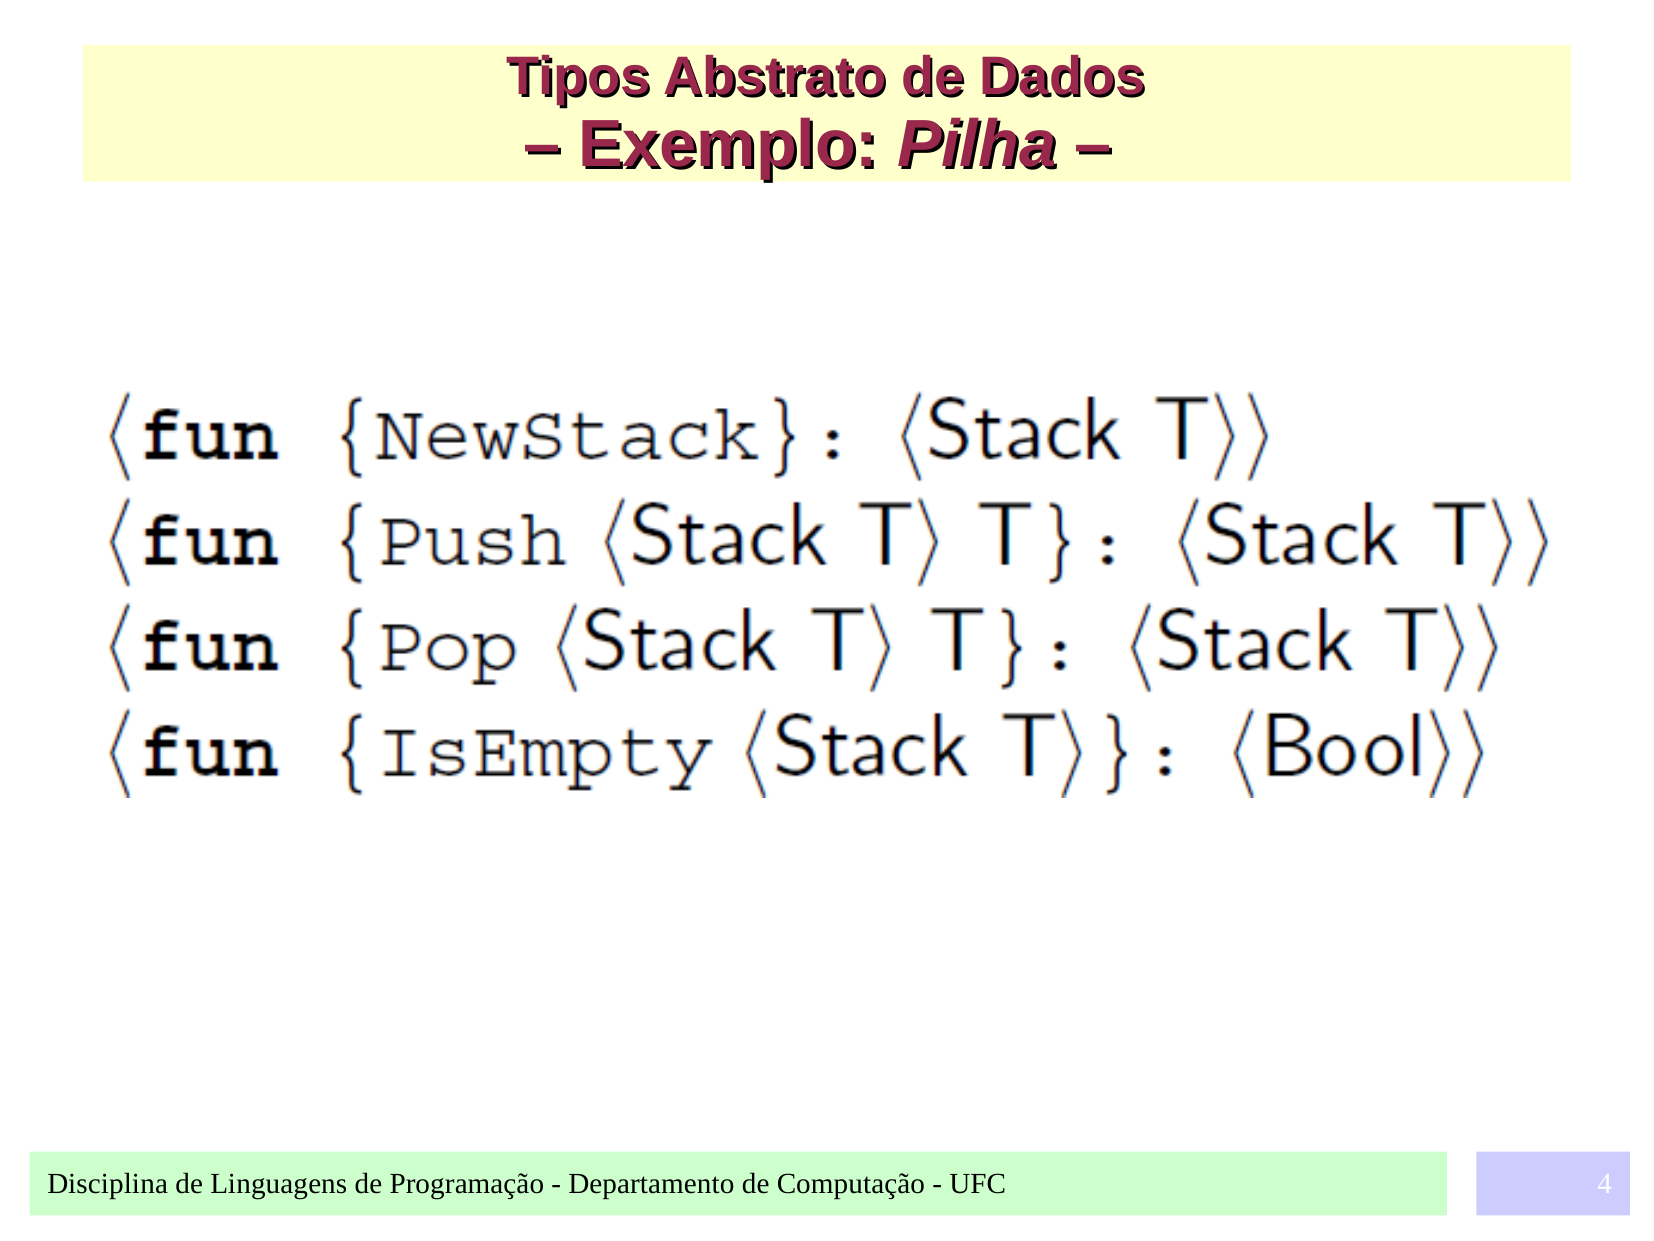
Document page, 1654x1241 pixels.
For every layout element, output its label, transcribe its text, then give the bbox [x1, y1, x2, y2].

title Tipos Abstrato de Dados – Exemplo: Pilha – [82, 44, 1571, 182]
picture [106, 383, 1555, 798]
